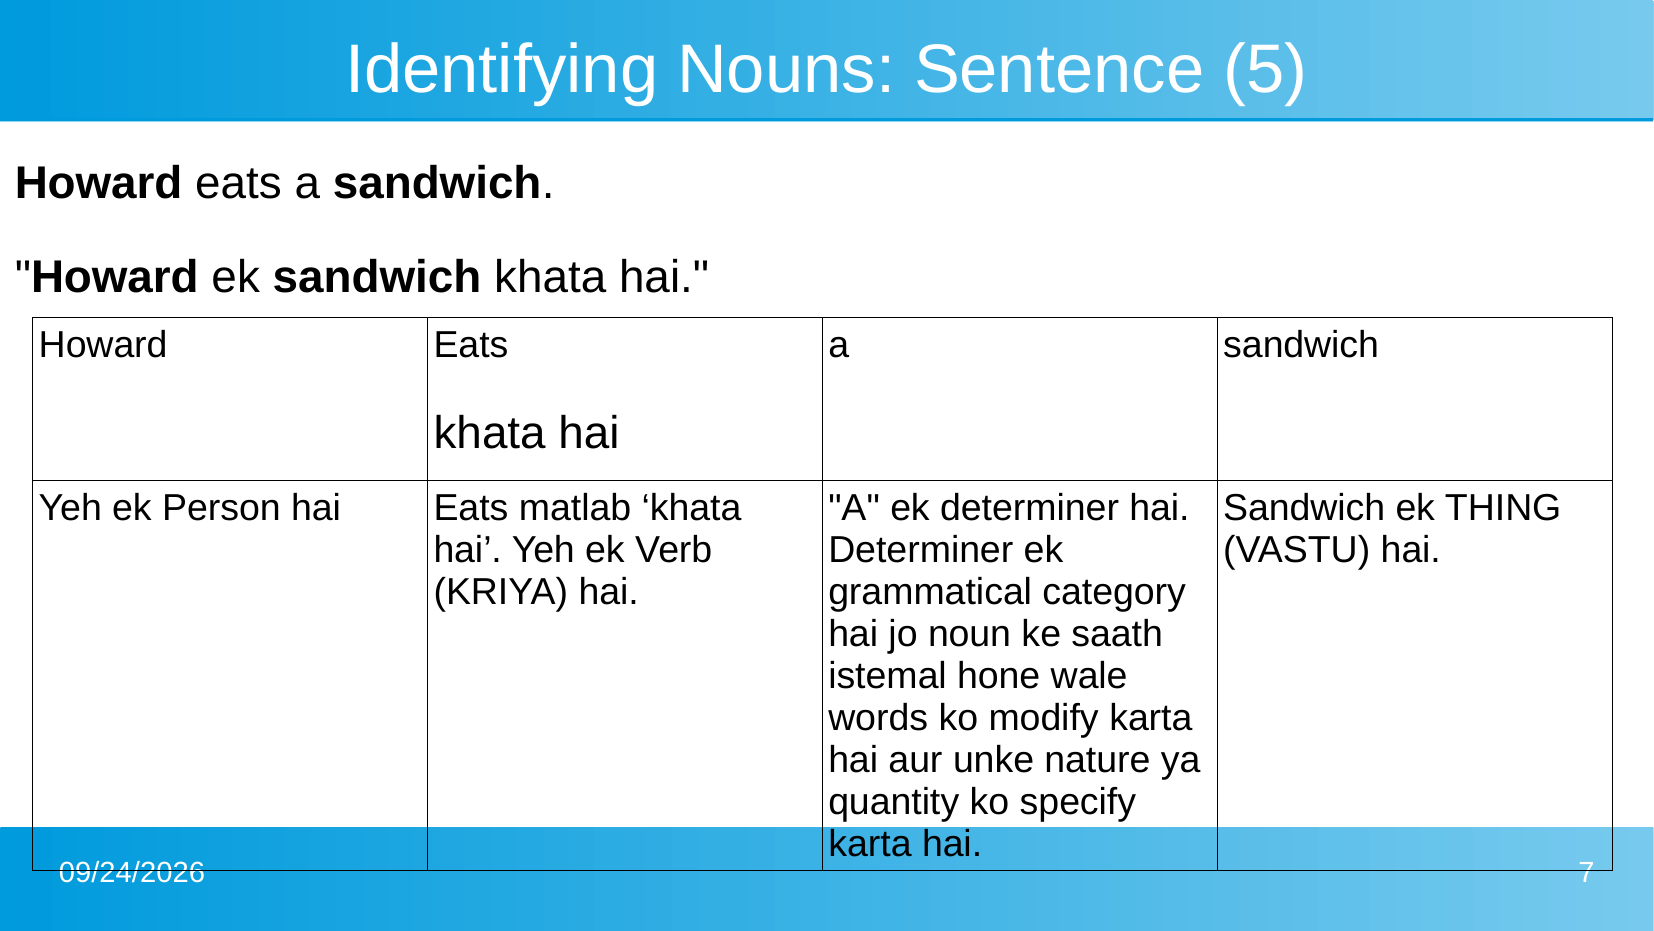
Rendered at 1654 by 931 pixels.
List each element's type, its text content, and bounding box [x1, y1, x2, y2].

table_header Howard [33, 318, 427, 480]
table_header sandwich [1218, 318, 1612, 480]
table_cell Yeh ek Person hai [33, 481, 427, 870]
text_box Howard eats a sandwich. "Howard ek sandwich khata hai." [0, 150, 1313, 788]
table_cell Sandwich ek THING (VASTU) hai. [1218, 481, 1612, 870]
table_cell "A" ek determiner hai. Determiner ek grammatical category hai jo noun ke saath istemal hone wale words ko modify karta hai aur unke nature ya quantity ko specify karta hai. [823, 481, 1217, 870]
table_header a [823, 318, 1217, 480]
table_header Eats khata hai [428, 318, 822, 480]
title Identifying Nouns: Sentence (5) [59, 29, 1595, 108]
table_cell Eats matlab ‘khata hai’. Yeh ek Verb (KRIYA) hai. [428, 481, 822, 870]
